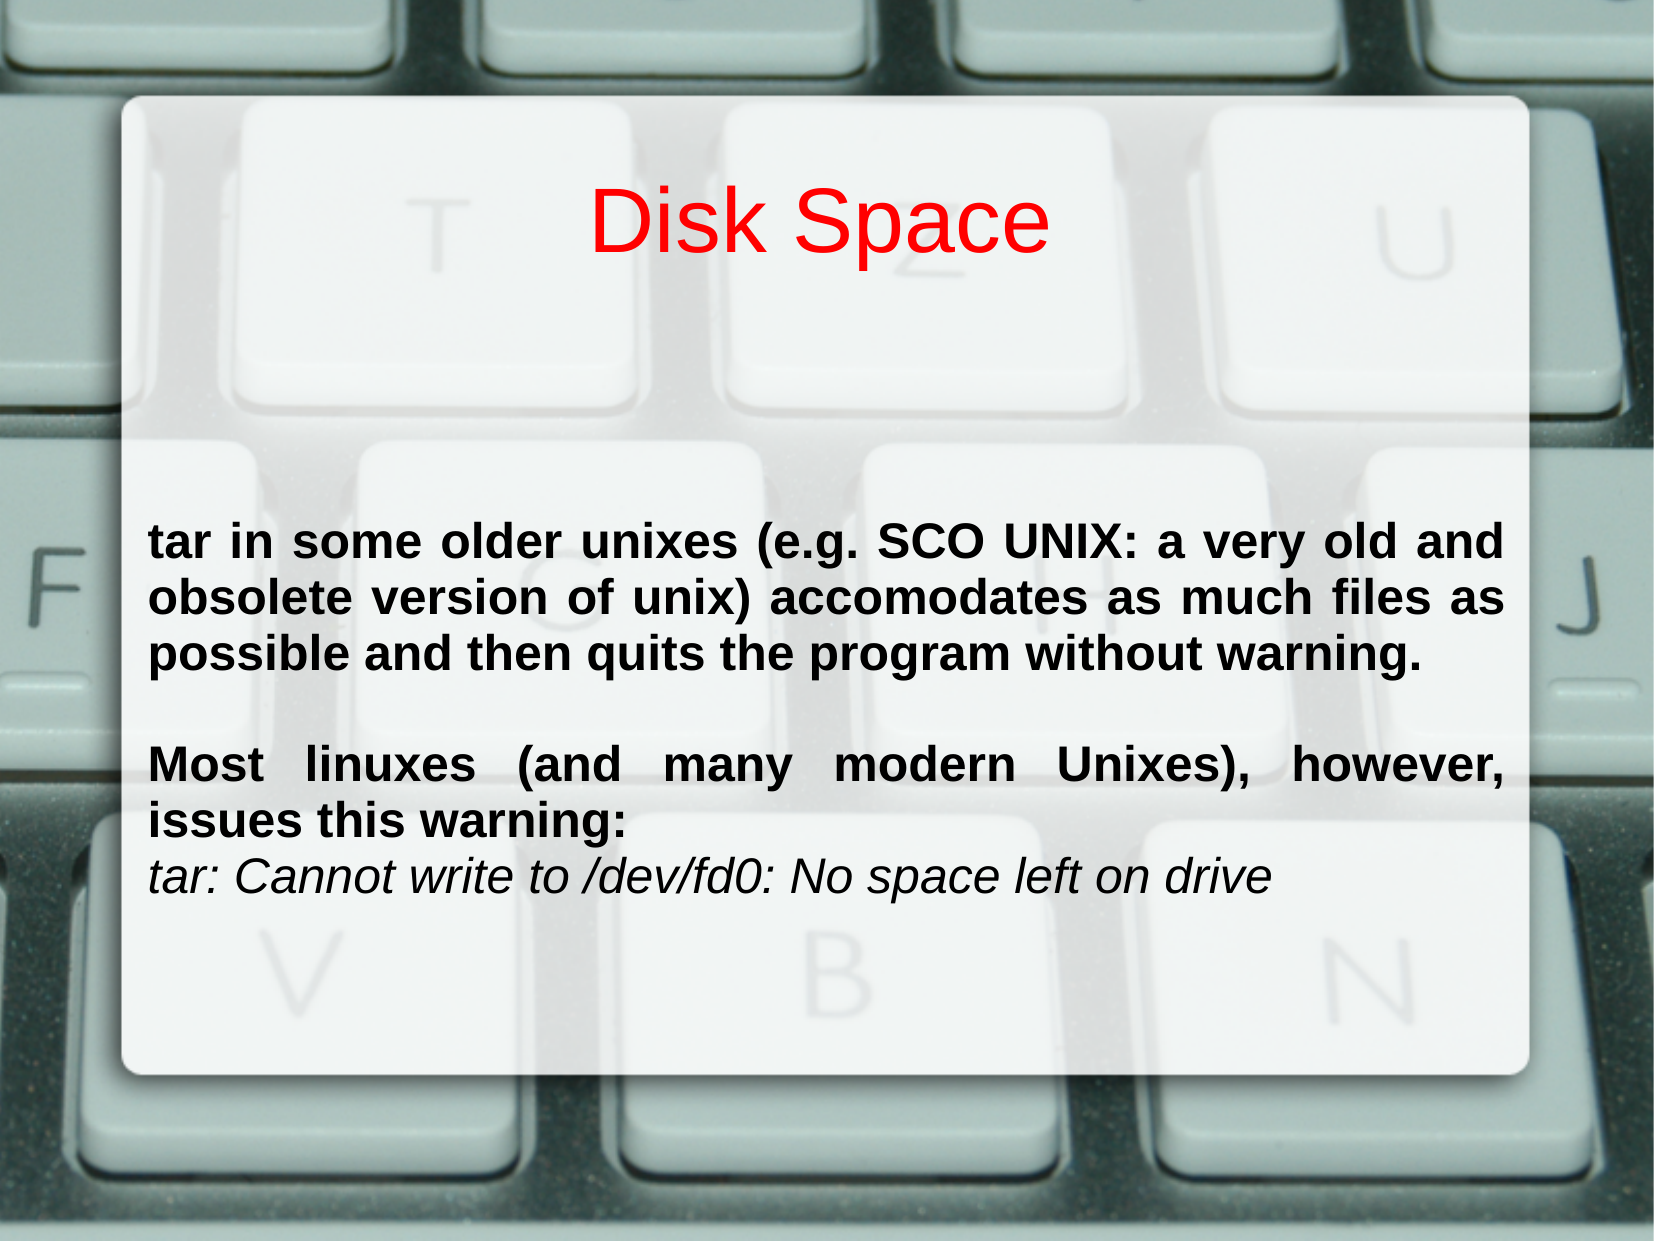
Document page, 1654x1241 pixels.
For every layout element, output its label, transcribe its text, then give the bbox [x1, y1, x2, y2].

title Disk Space [135, 125, 1506, 318]
picture [0, 0, 1654, 1241]
subtitle tar in some older unixes (e.g. SCO UNIX: a very old and obsolete version of unix) accomodates as much files as possible and then quits the program without warning. Most linuxes (and many modern Unixes), however, issues this warning: tar: Cannot write to /dev/fd0: No space left on drive [147, 361, 1506, 1056]
